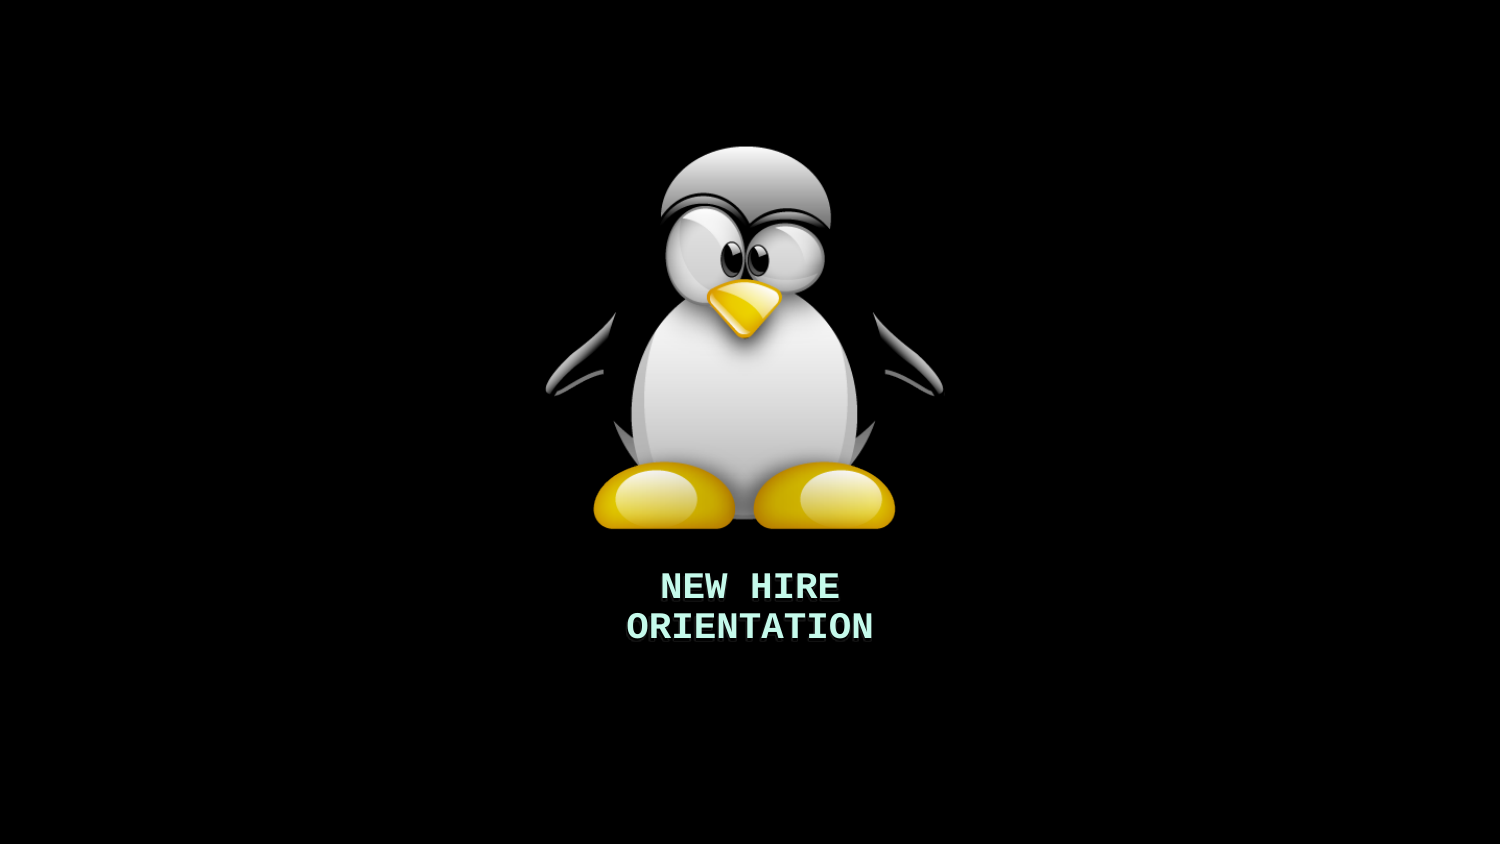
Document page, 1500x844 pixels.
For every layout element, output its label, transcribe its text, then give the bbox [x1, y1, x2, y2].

picture [543, 132, 946, 573]
text_box New Hire Orientation [528, 565, 972, 617]
